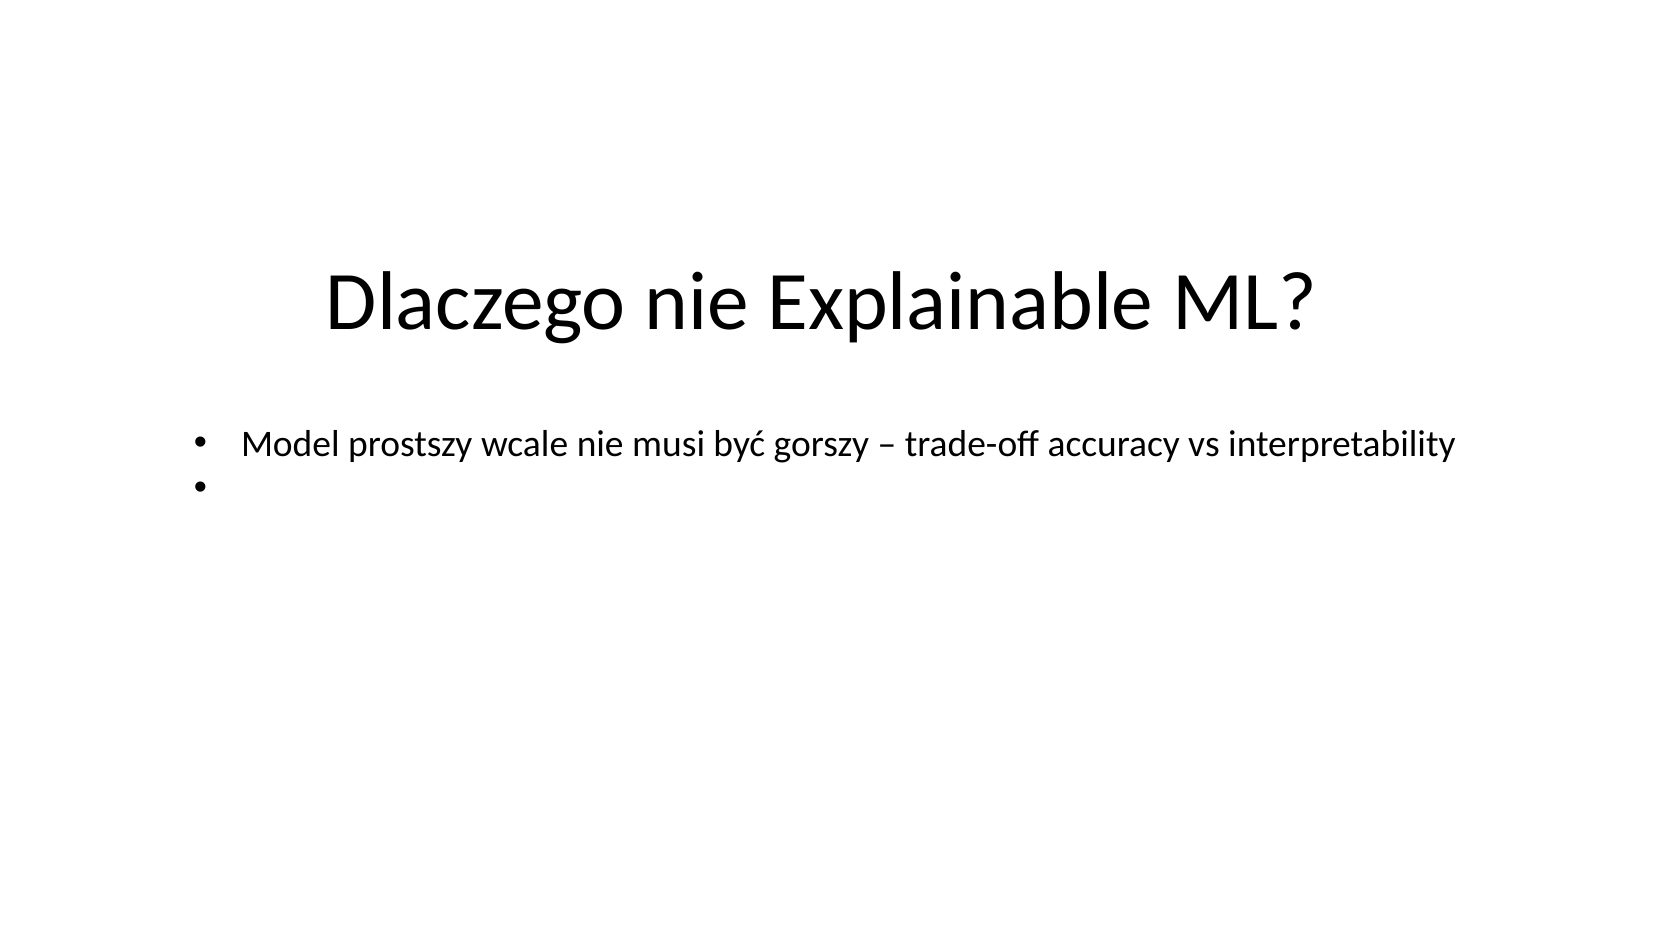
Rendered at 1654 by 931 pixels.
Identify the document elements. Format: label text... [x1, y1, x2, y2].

text_box Model prostszy wcale nie musi być gorszy – trade-off accuracy vs interpretability [179, 411, 1487, 518]
text_box Dlaczego nie Explainable ML? [310, 238, 1343, 355]
